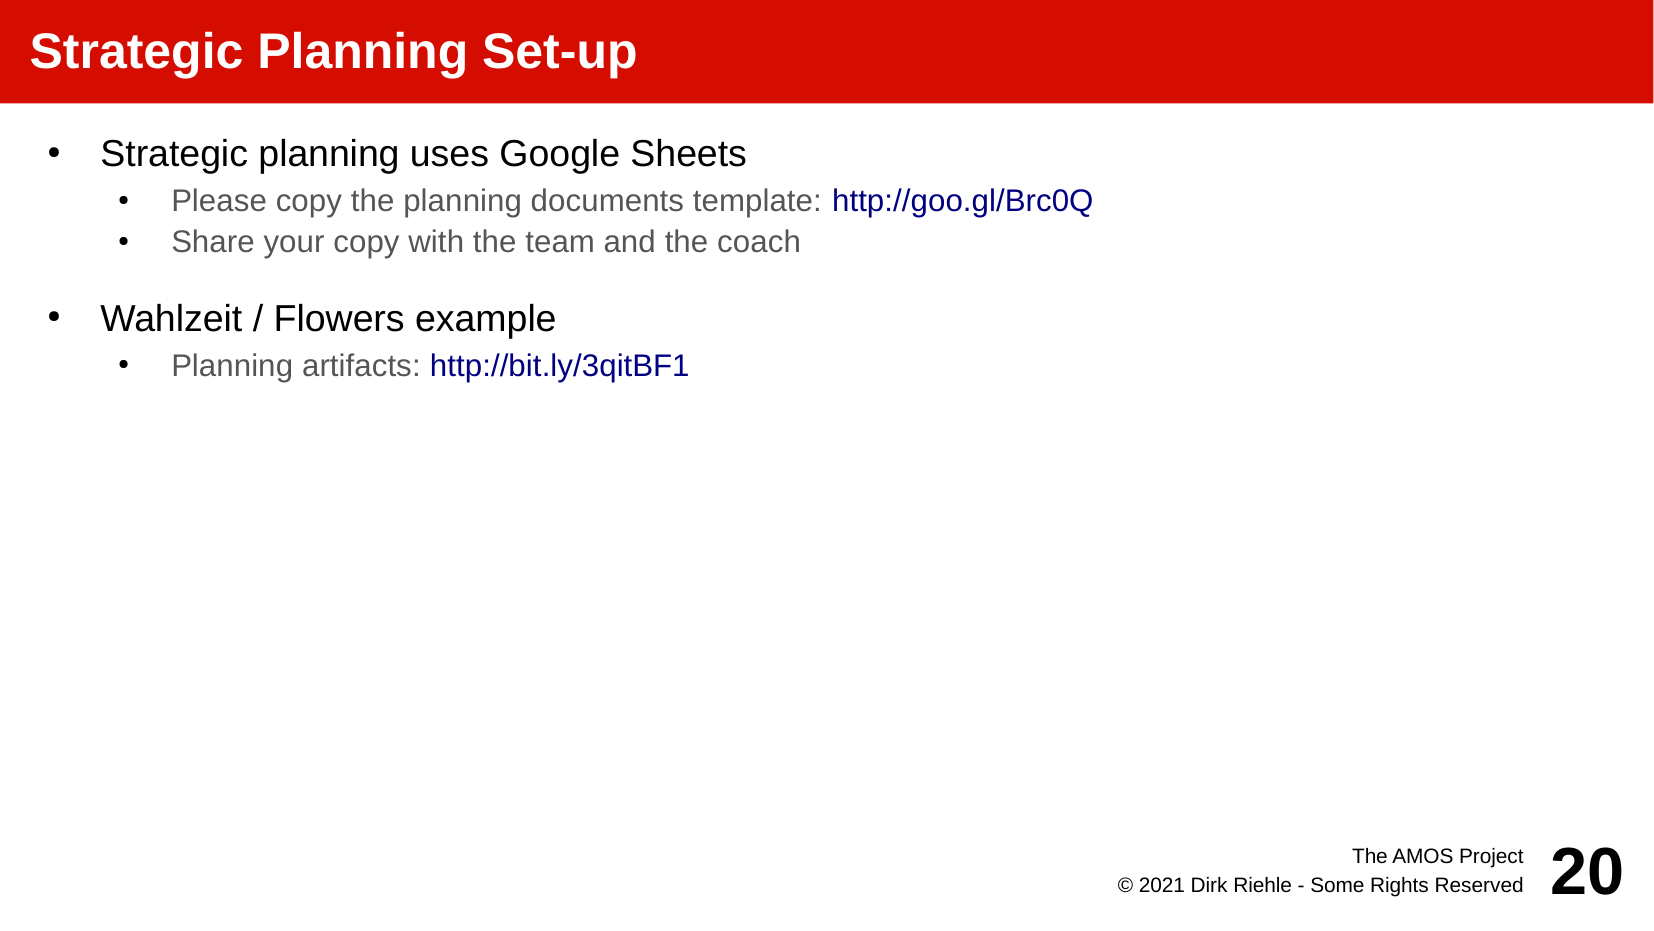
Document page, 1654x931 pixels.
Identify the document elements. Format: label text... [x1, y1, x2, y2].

list Strategic planning uses Google Sheets Please copy the planning documents template: http://goo.gl/Brc0Q Share your copy with the team and the coach Wahlzeit / Flowers example Planning artifacts: http://bit.ly/3qitBF1 [29, 132, 1625, 813]
title Strategic Planning Set-up [0, 0, 1654, 104]
